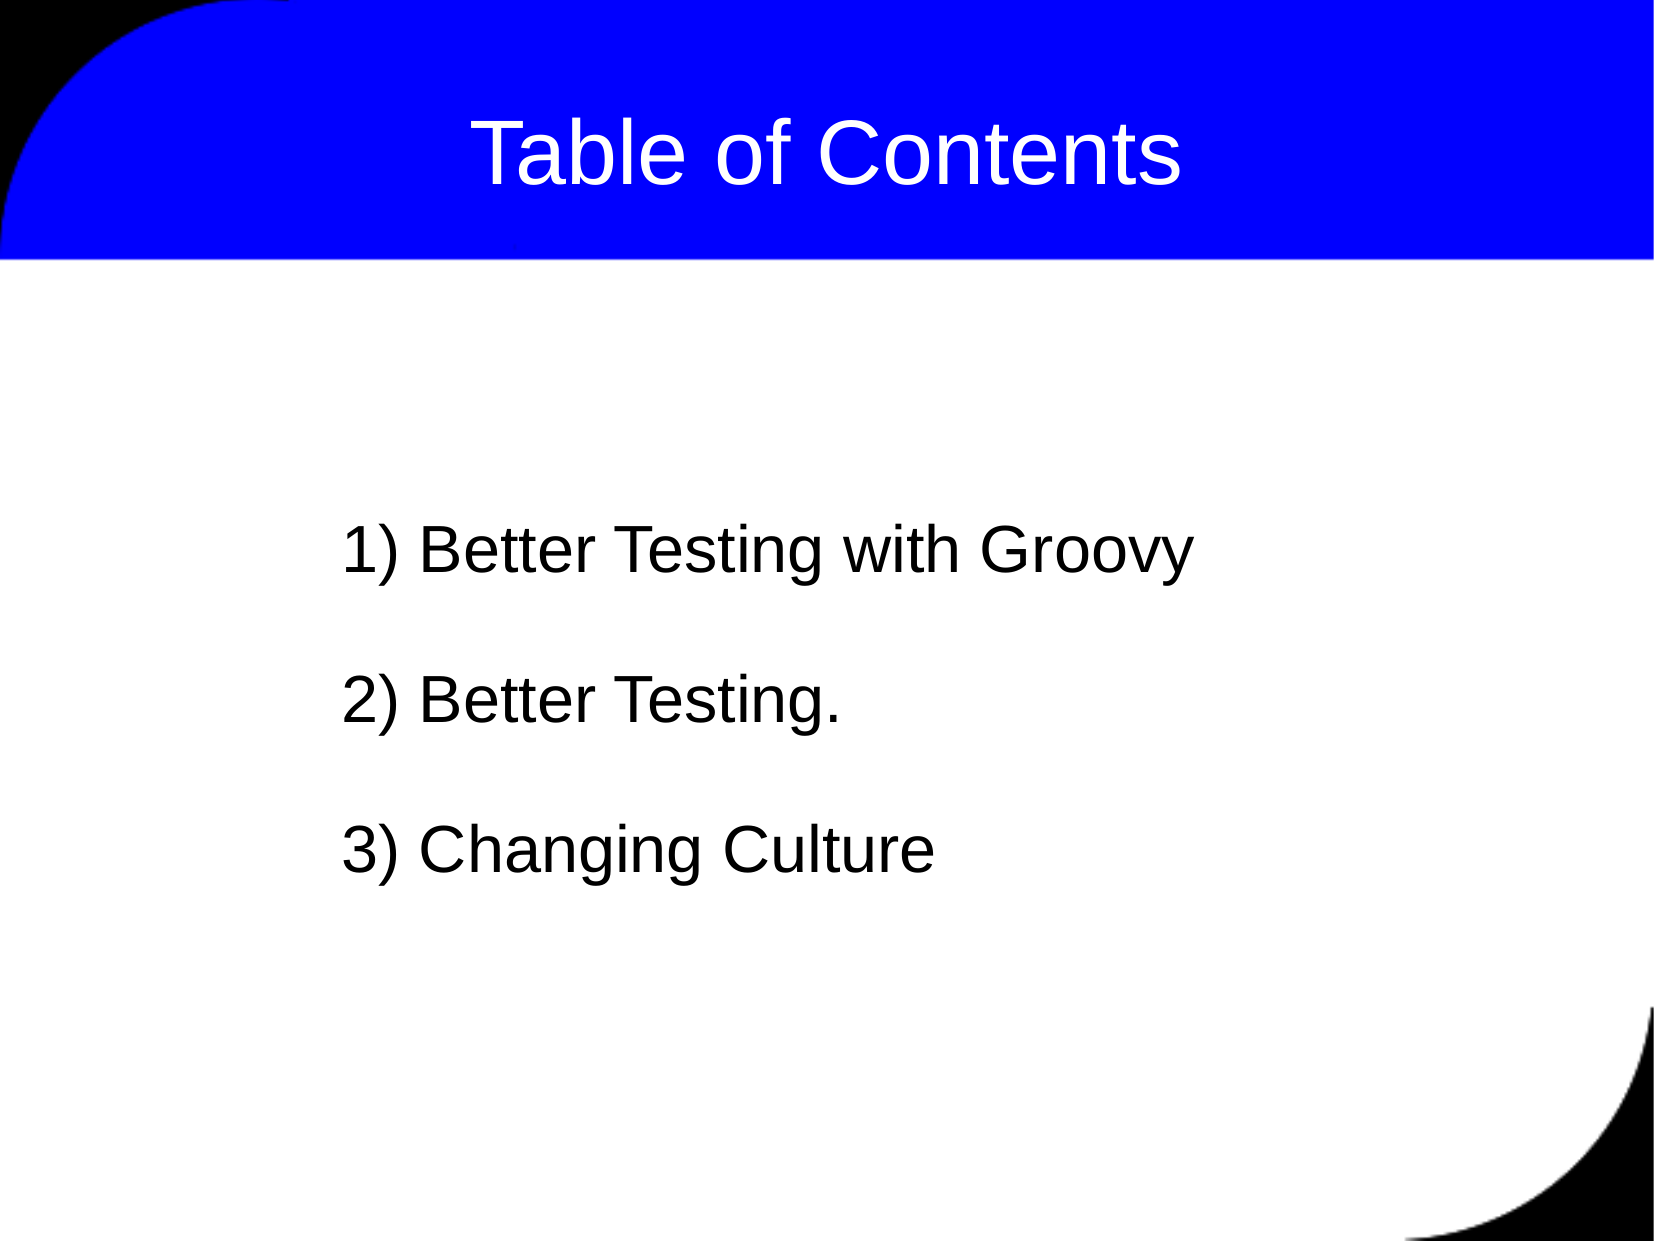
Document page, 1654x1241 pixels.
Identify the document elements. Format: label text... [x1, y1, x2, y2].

picture [0, 0, 1654, 1241]
subtitle Better Testing with Groovy Better Testing. Changing Culture [341, 297, 1313, 1102]
title Table of Contents [82, 56, 1571, 250]
